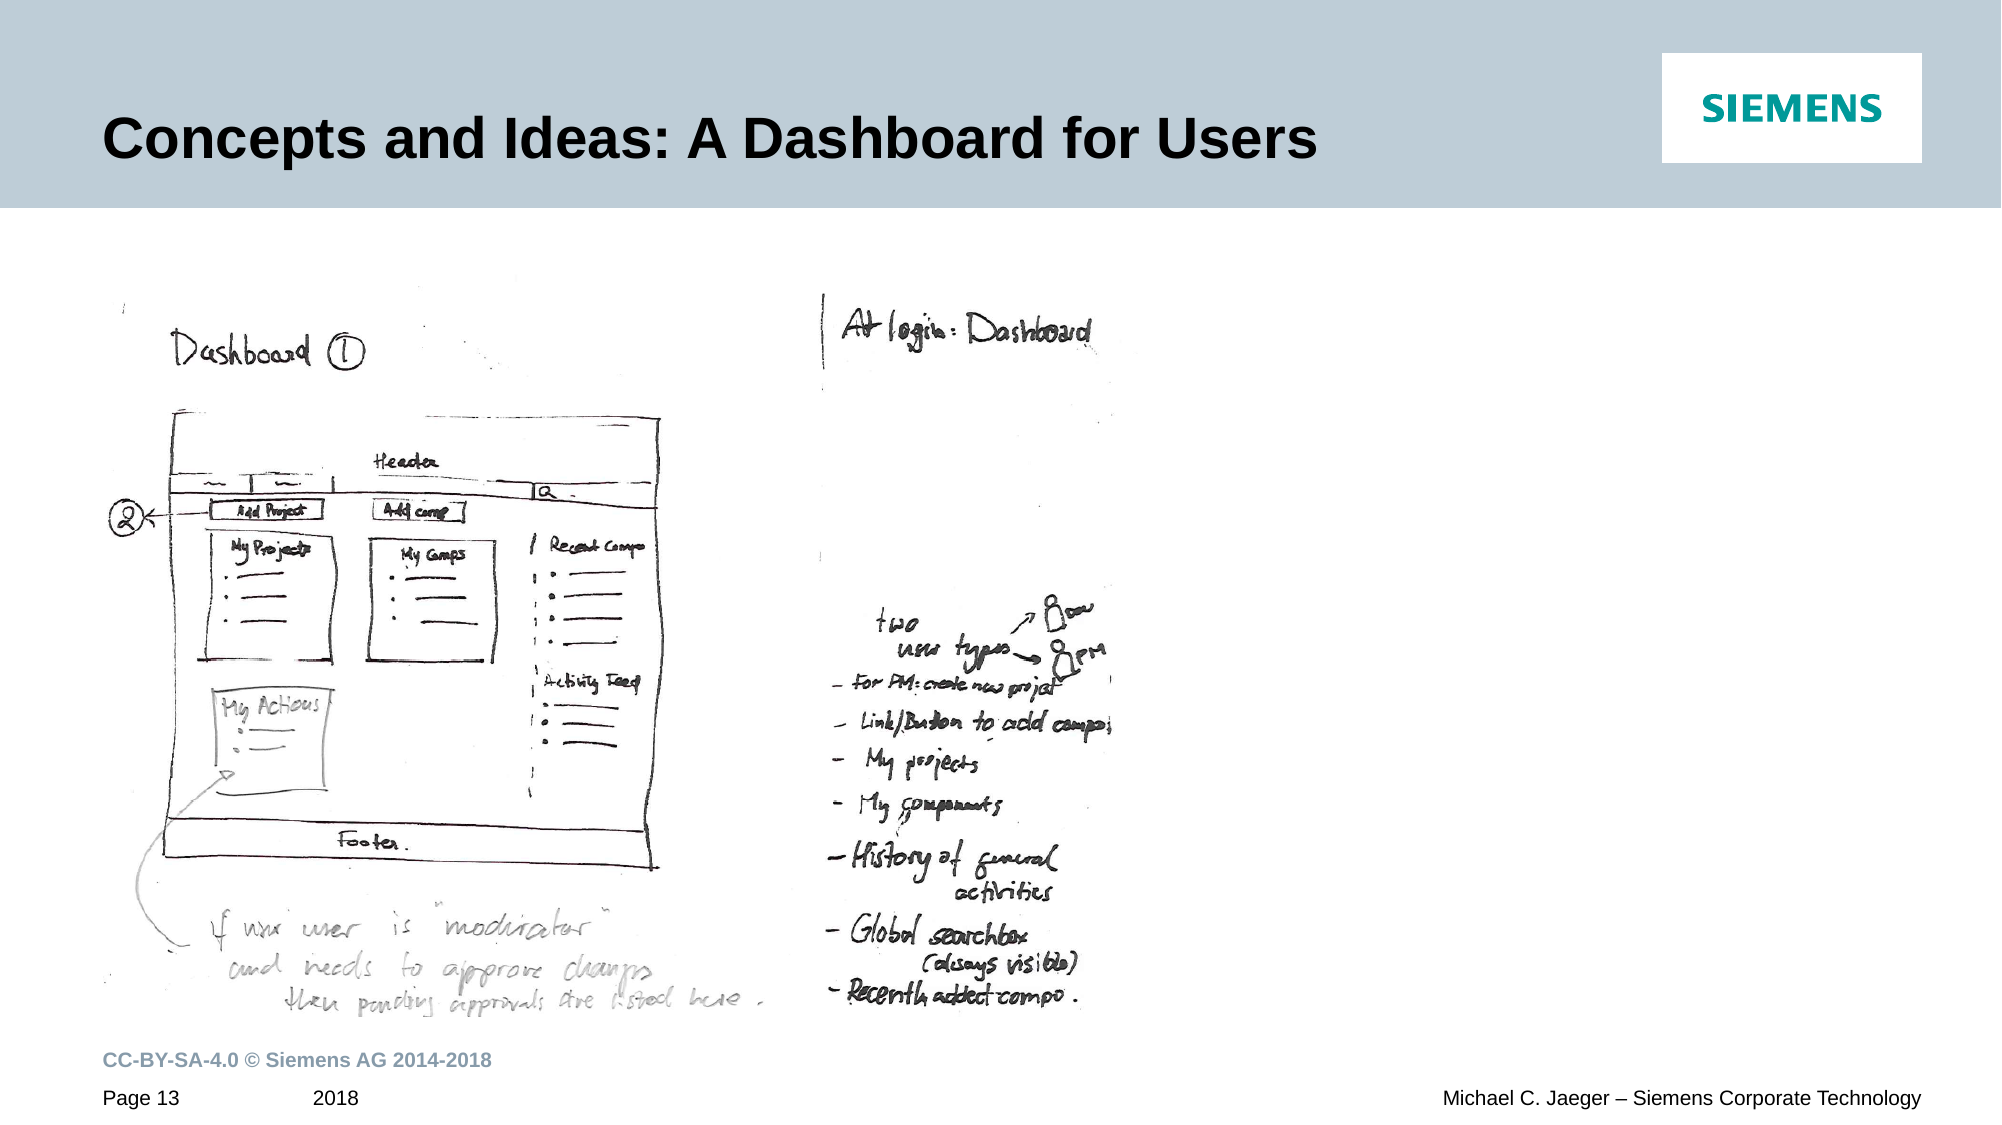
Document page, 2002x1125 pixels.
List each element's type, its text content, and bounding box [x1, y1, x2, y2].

picture [82, 271, 1143, 1017]
text_box Concepts and Ideas: A Dashboard for Users [0, 0, 2001, 208]
